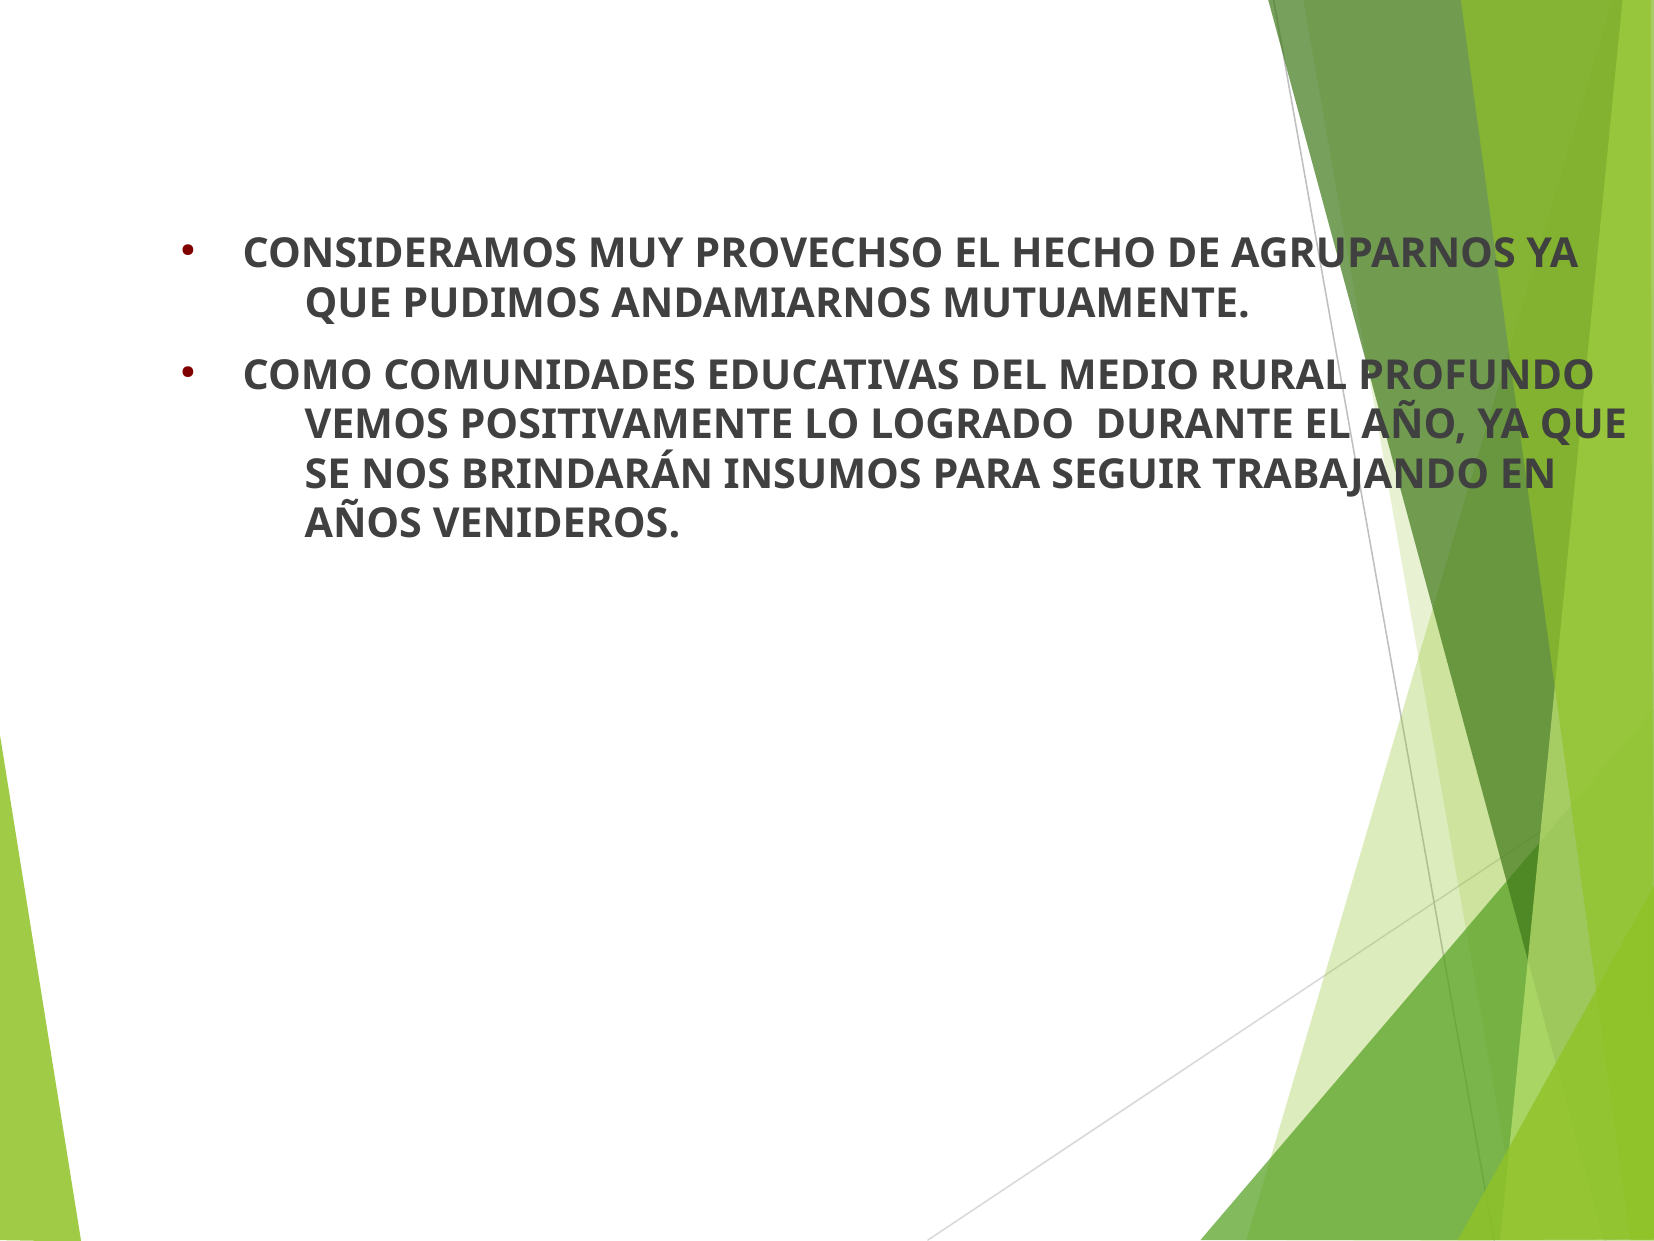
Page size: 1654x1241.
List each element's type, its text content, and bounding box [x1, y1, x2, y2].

list CONSIDERAMOS MUY PROVECHSO EL HECHO DE AGRUPARNOS YA QUE PUDIMOS ANDAMIARNOS MUTUAMENTE. COMO COMUNIDADES EDUCATIVAS DEL MEDIO RURAL PROFUNDO VEMOS POSITIVAMENTE LO LOGRADO DURANTE EL AÑO, YA QUE SE NOS BRINDARÁN INSUMOS PARA SEGUIR TRABAJANDO EN AÑOS VENIDEROS. [165, 218, 1654, 1063]
